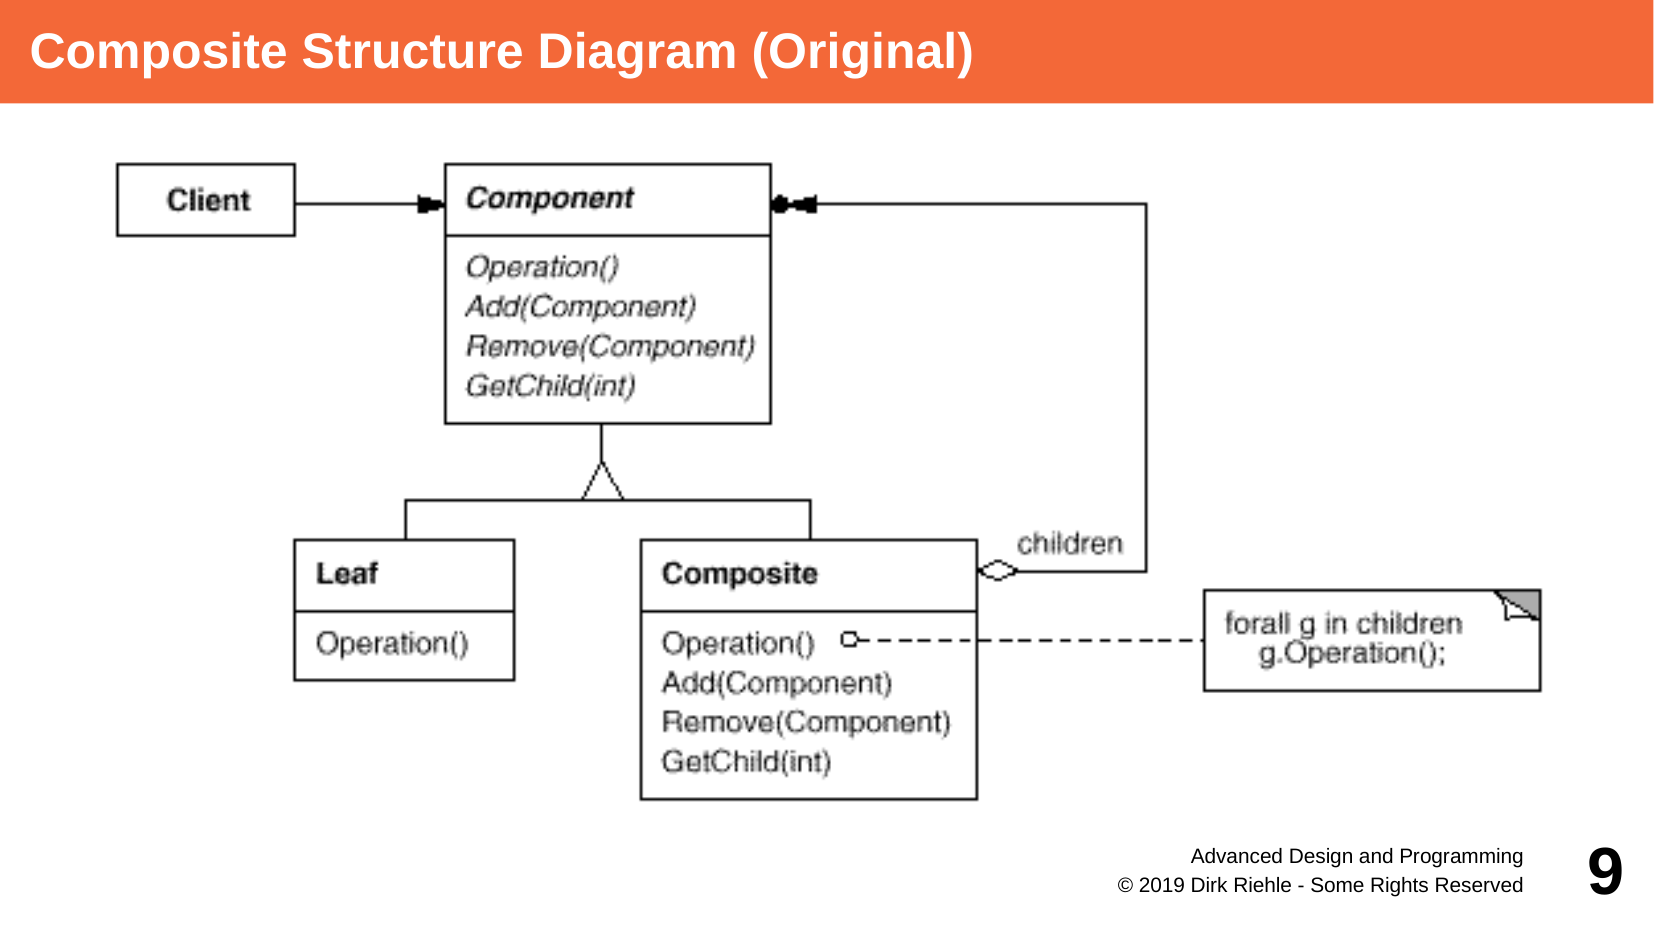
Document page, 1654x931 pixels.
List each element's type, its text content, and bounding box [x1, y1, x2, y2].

title Composite Structure Diagram (Original) [0, 0, 1654, 104]
picture [72, 132, 1582, 813]
